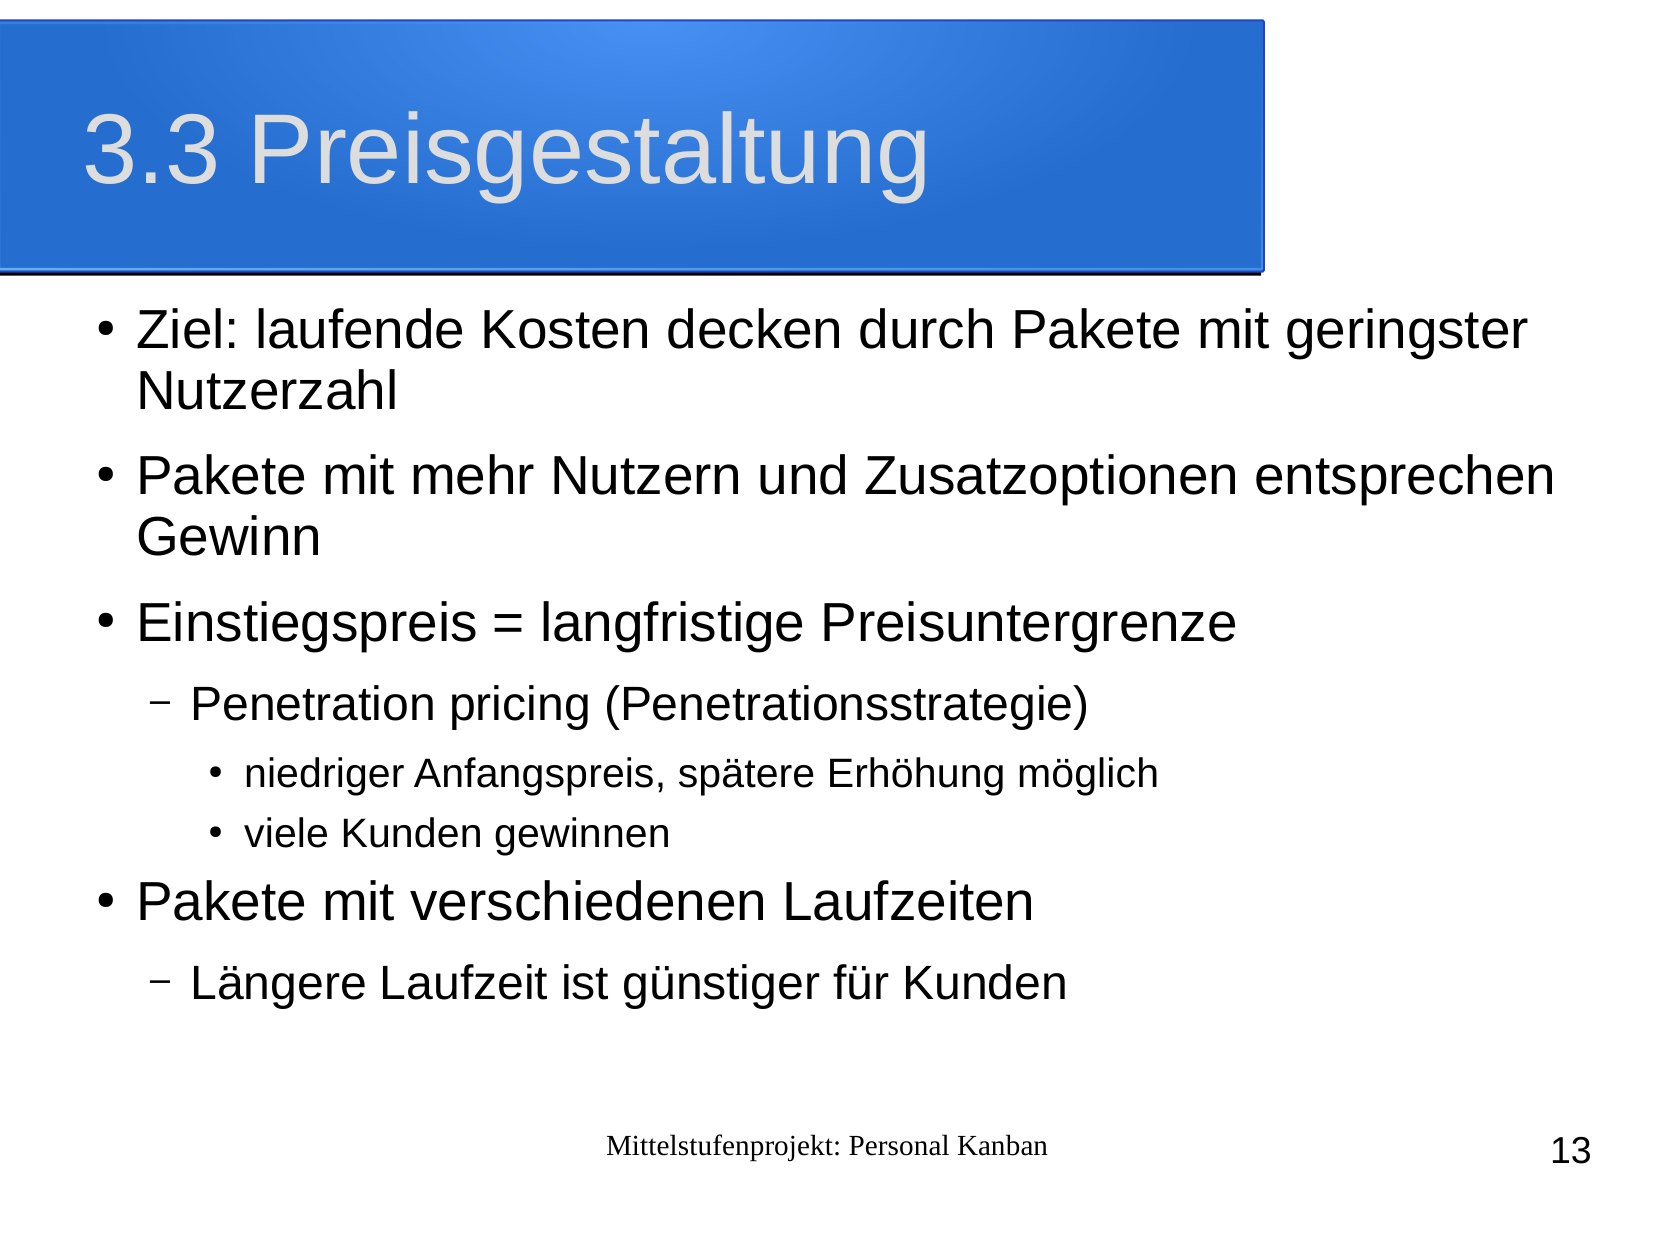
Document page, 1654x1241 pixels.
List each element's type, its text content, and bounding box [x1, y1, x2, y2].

list Ziel: laufende Kosten decken durch Pakete mit geringster Nutzerzahl Pakete mit mehr Nutzern und Zusatzoptionen entsprechen Gewinn Einstiegspreis = langfristige Preisuntergrenze Penetration pricing (Penetrationsstrategie) niedriger Anfangspreis, spätere Erhöhung möglich viele Kunden gewinnen Pakete mit verschiedenen Laufzeiten Längere Laufzeit ist günstiger für Kunden [82, 299, 1571, 1019]
title 3.3 Preisgestaltung [82, 47, 1235, 252]
text_box 13 [1535, 1122, 1654, 1194]
